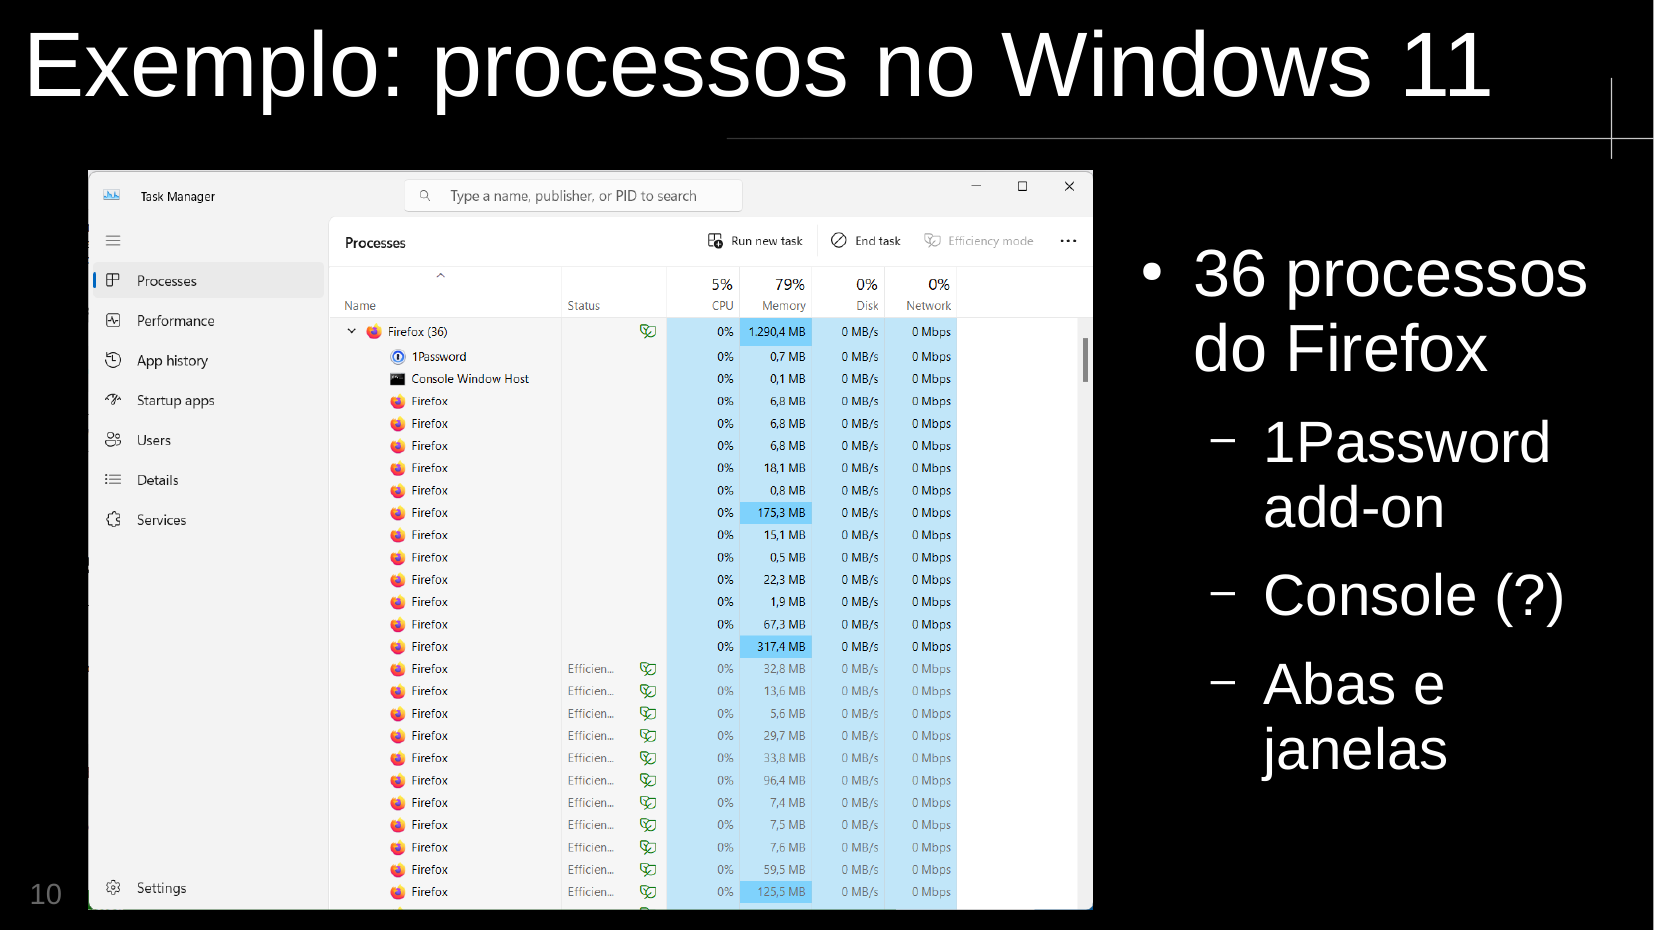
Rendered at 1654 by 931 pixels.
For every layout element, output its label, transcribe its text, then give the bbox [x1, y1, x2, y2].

title Exemplo: processos no Windows 11 [23, 11, 1589, 119]
list 36 processos do Firefox 1Password add-on Console (?) Abas e janelas [1122, 236, 1625, 798]
picture [88, 170, 1093, 910]
